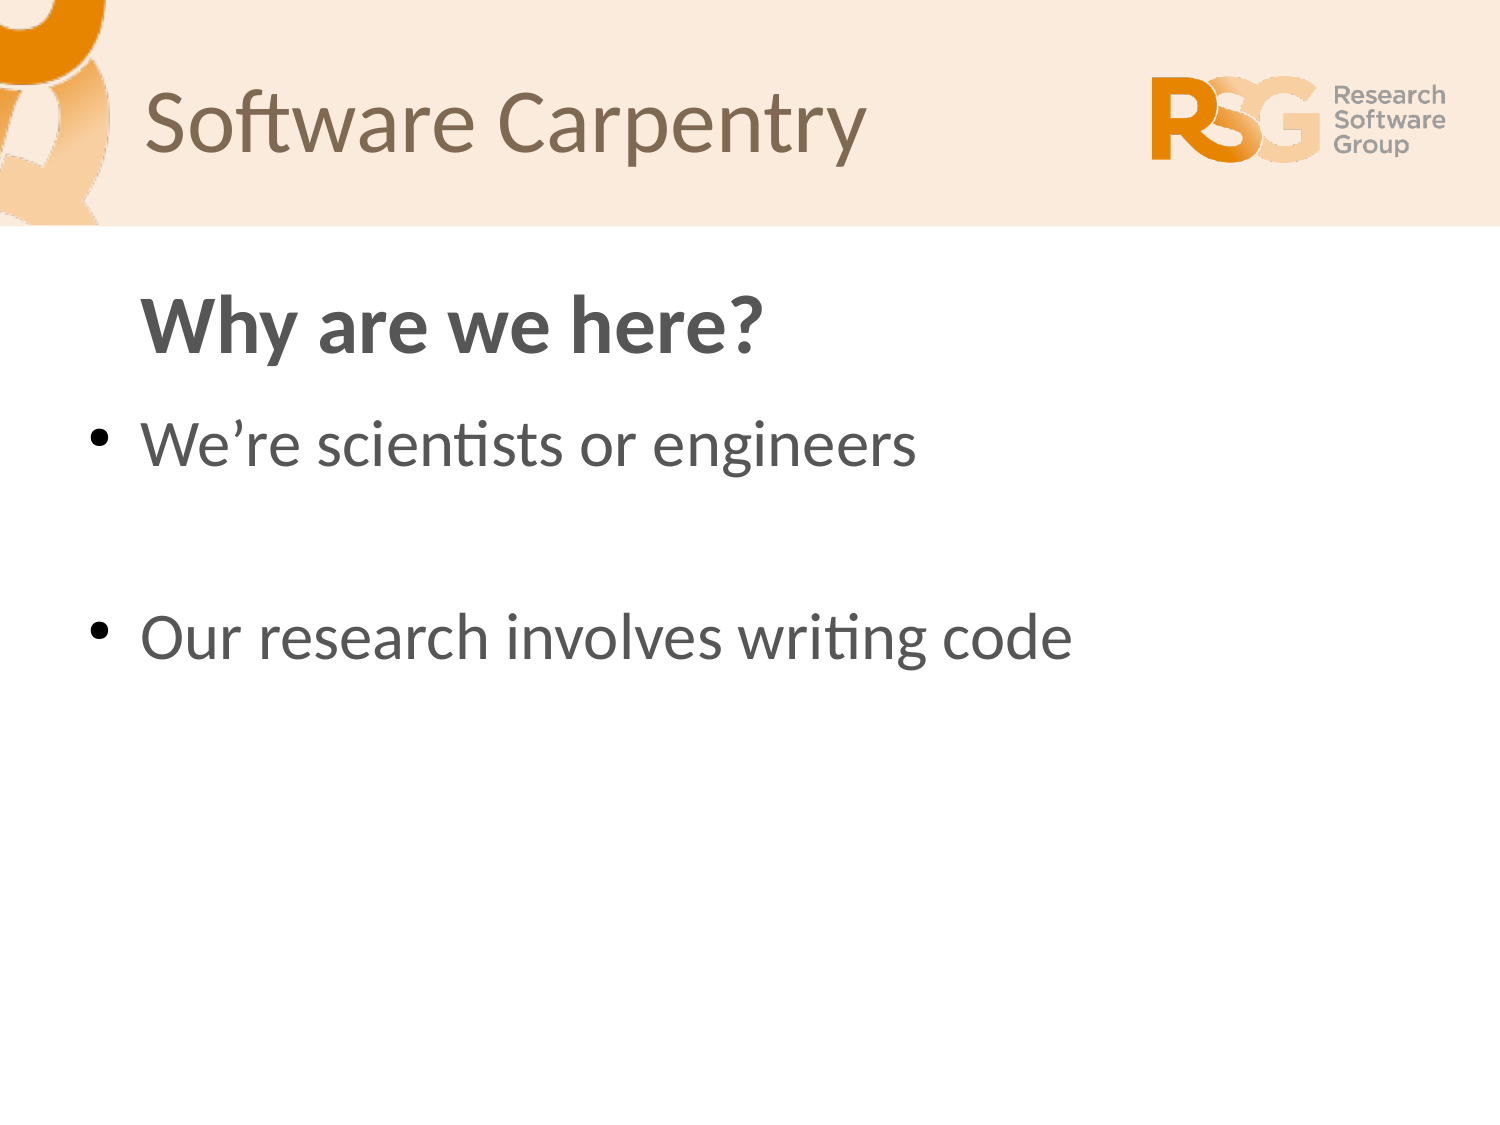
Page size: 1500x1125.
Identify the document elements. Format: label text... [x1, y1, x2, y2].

picture [0, 0, 113, 225]
picture [1100, 27, 1497, 212]
list Why are we here? We’re scientists or engineers Our research involves writing code [54, 262, 1425, 1035]
title Software Carpentry [129, 21, 1128, 210]
